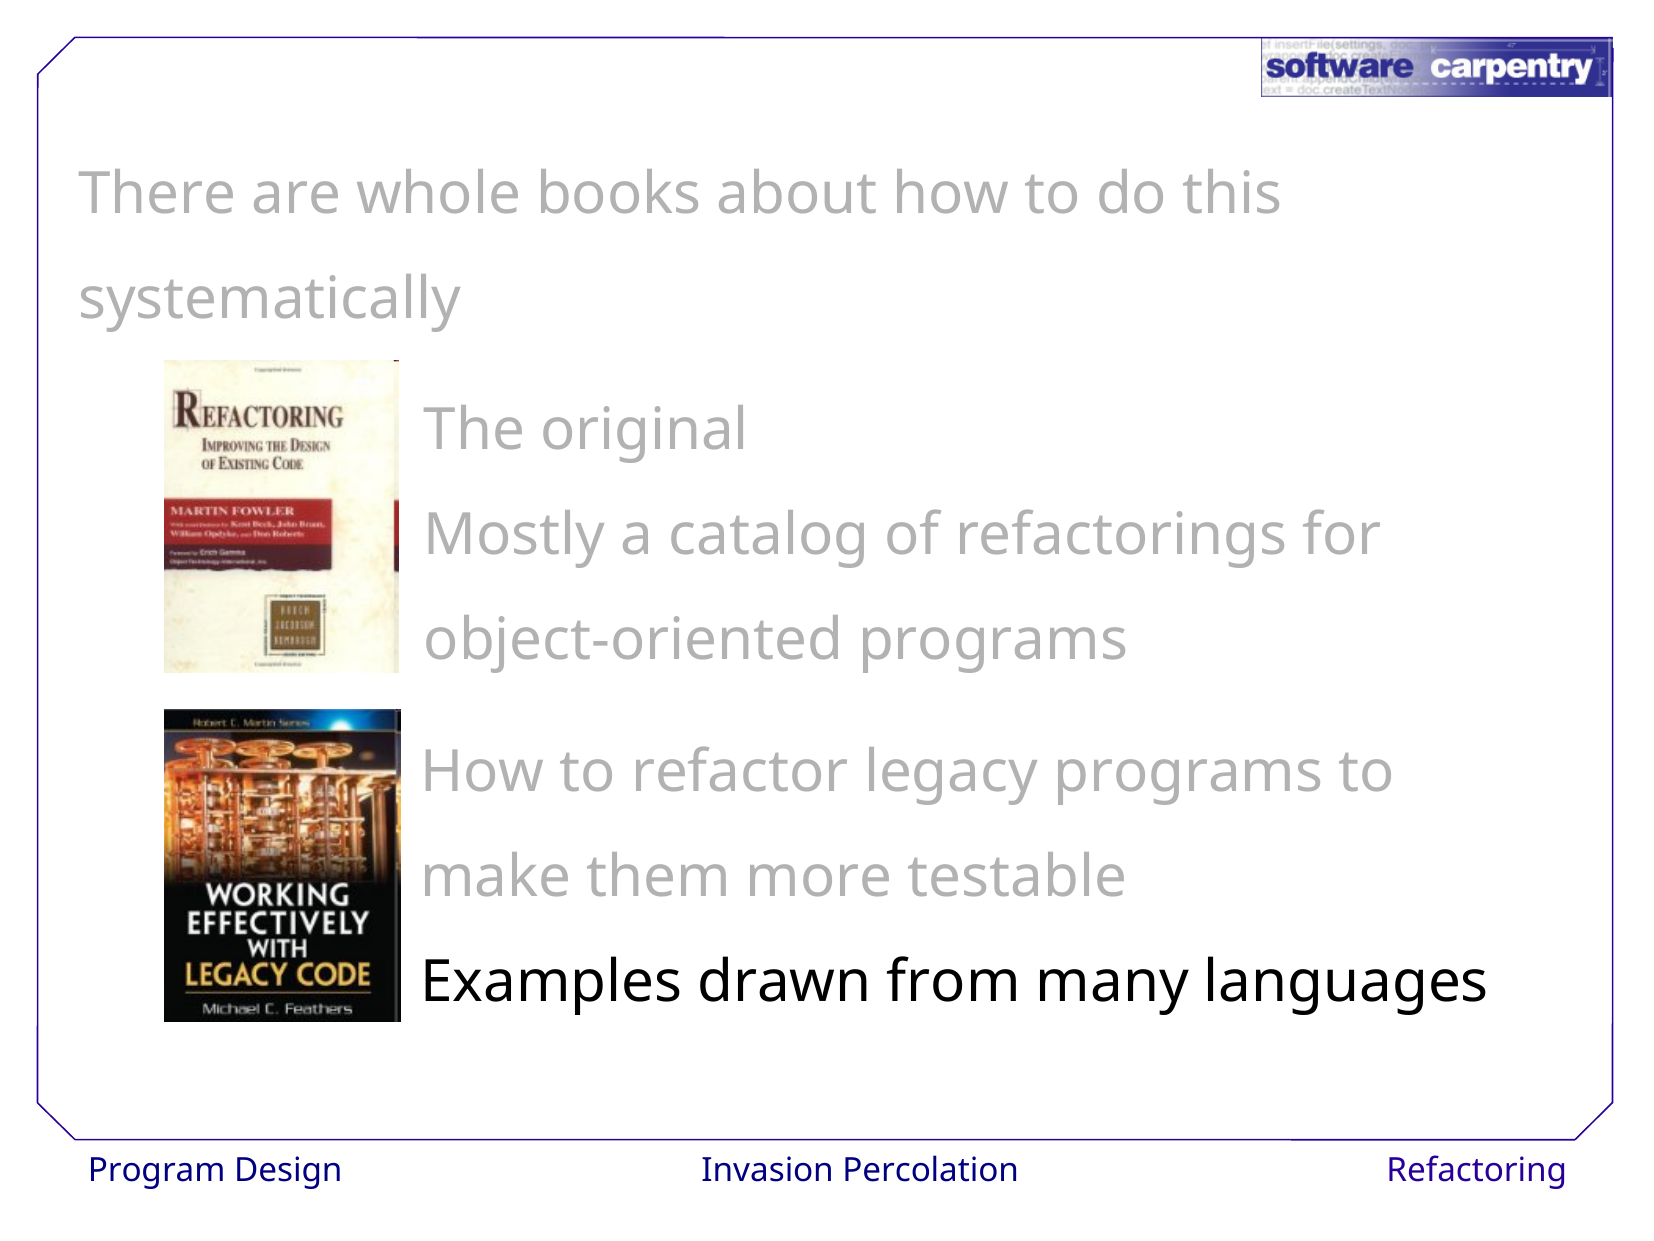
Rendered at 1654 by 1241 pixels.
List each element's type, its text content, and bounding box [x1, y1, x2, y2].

picture [1261, 39, 1613, 97]
text_box How to refactor legacy programs to make them more testable Examples drawn from many languages [405, 690, 1654, 1022]
picture [164, 709, 401, 1022]
text_box The original Mostly a catalog of refactorings for object-oriented programs [408, 348, 1547, 679]
picture [164, 360, 399, 673]
text_box There are whole books about how to do this systematically [63, 112, 1448, 338]
